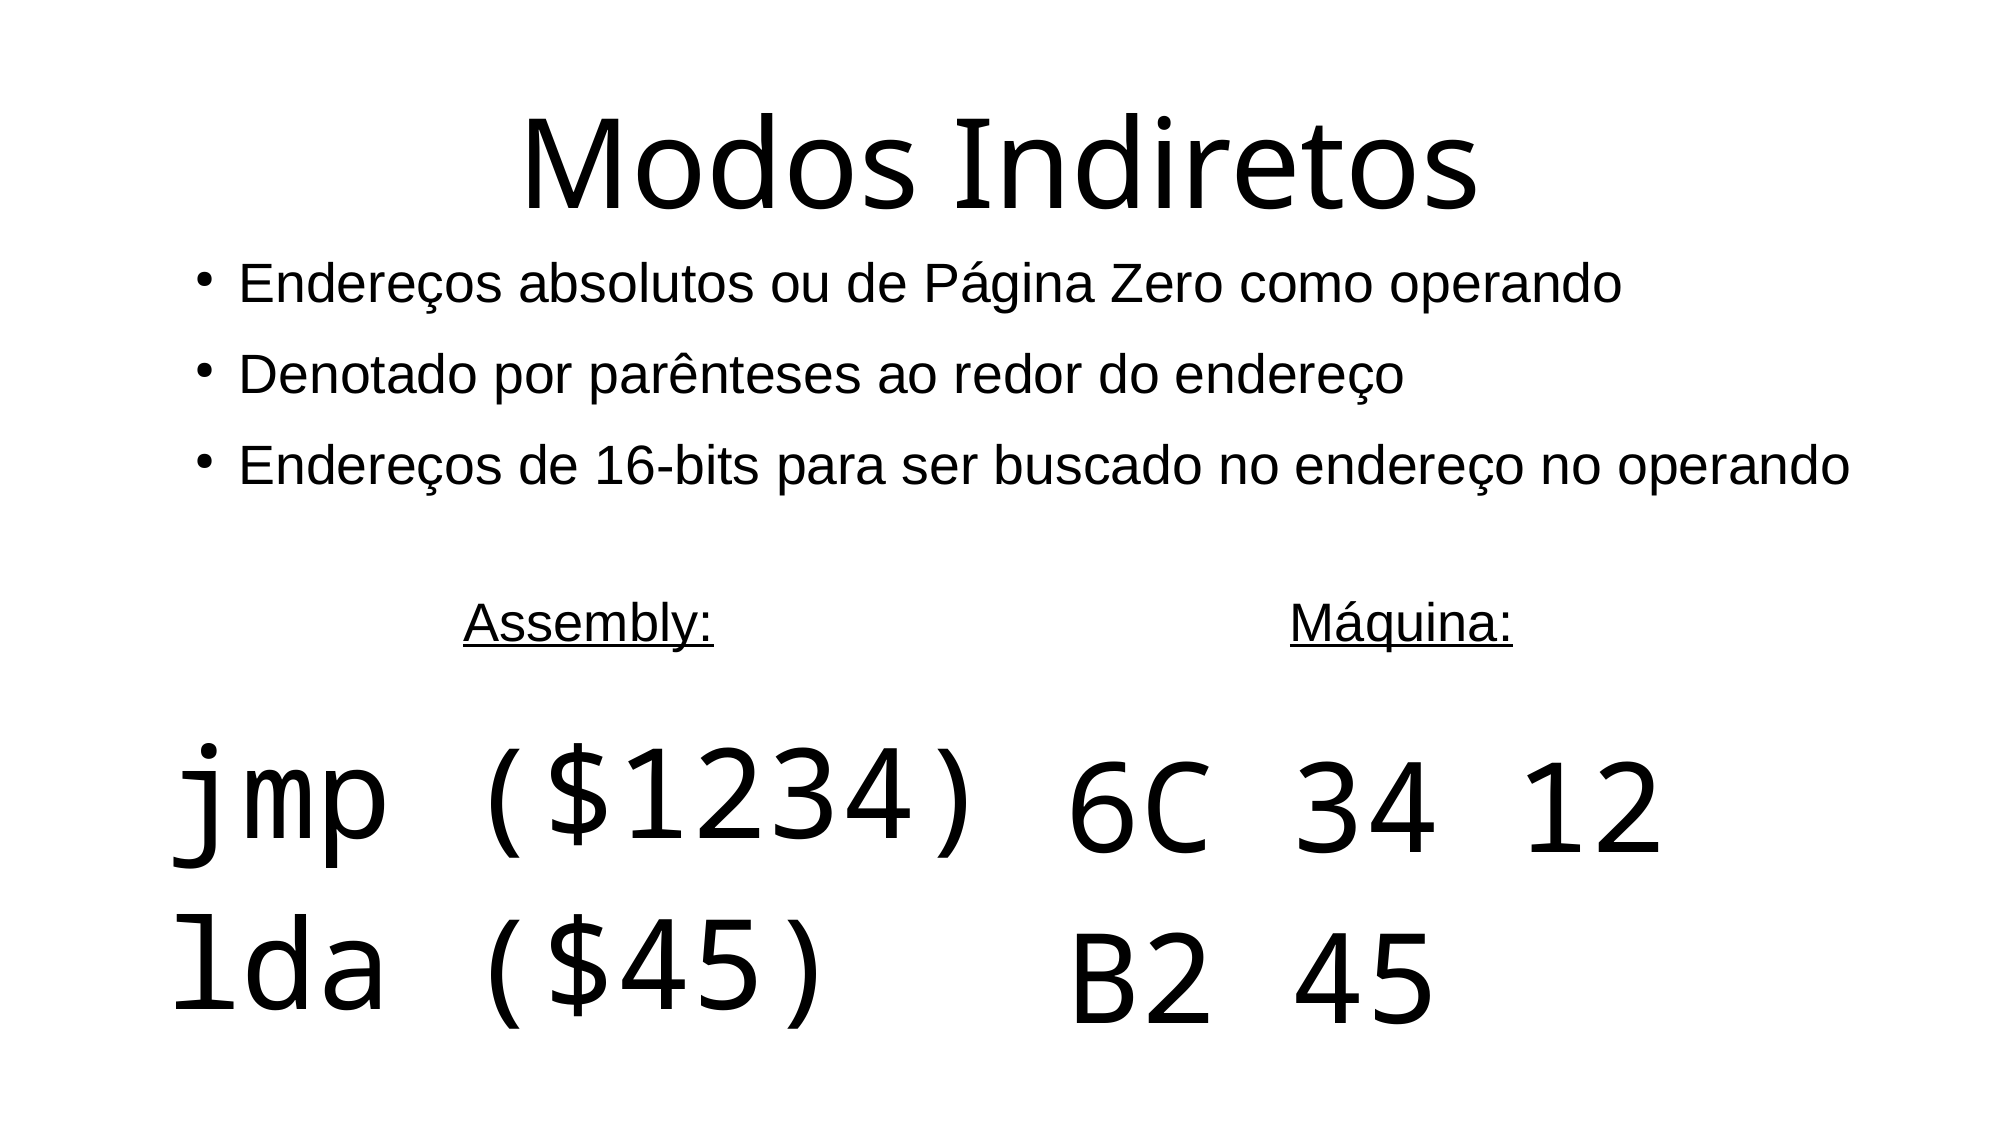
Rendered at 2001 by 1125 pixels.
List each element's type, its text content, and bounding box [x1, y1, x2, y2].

text_box 6C 34 12 B2 45 [1050, 711, 1796, 1068]
text_box Máquina: [1275, 585, 1529, 661]
text_box Assembly: [448, 585, 729, 661]
text_box jmp ($1234) lda ($45) [151, 697, 1009, 1054]
list Endereços absolutos ou de Página Zero como operando Denotado por parênteses ao redor do endereço Endereços de 16-bits para ser buscado no endereço no operando [165, 239, 1891, 571]
title Modos Indiretos [137, 59, 1863, 278]
